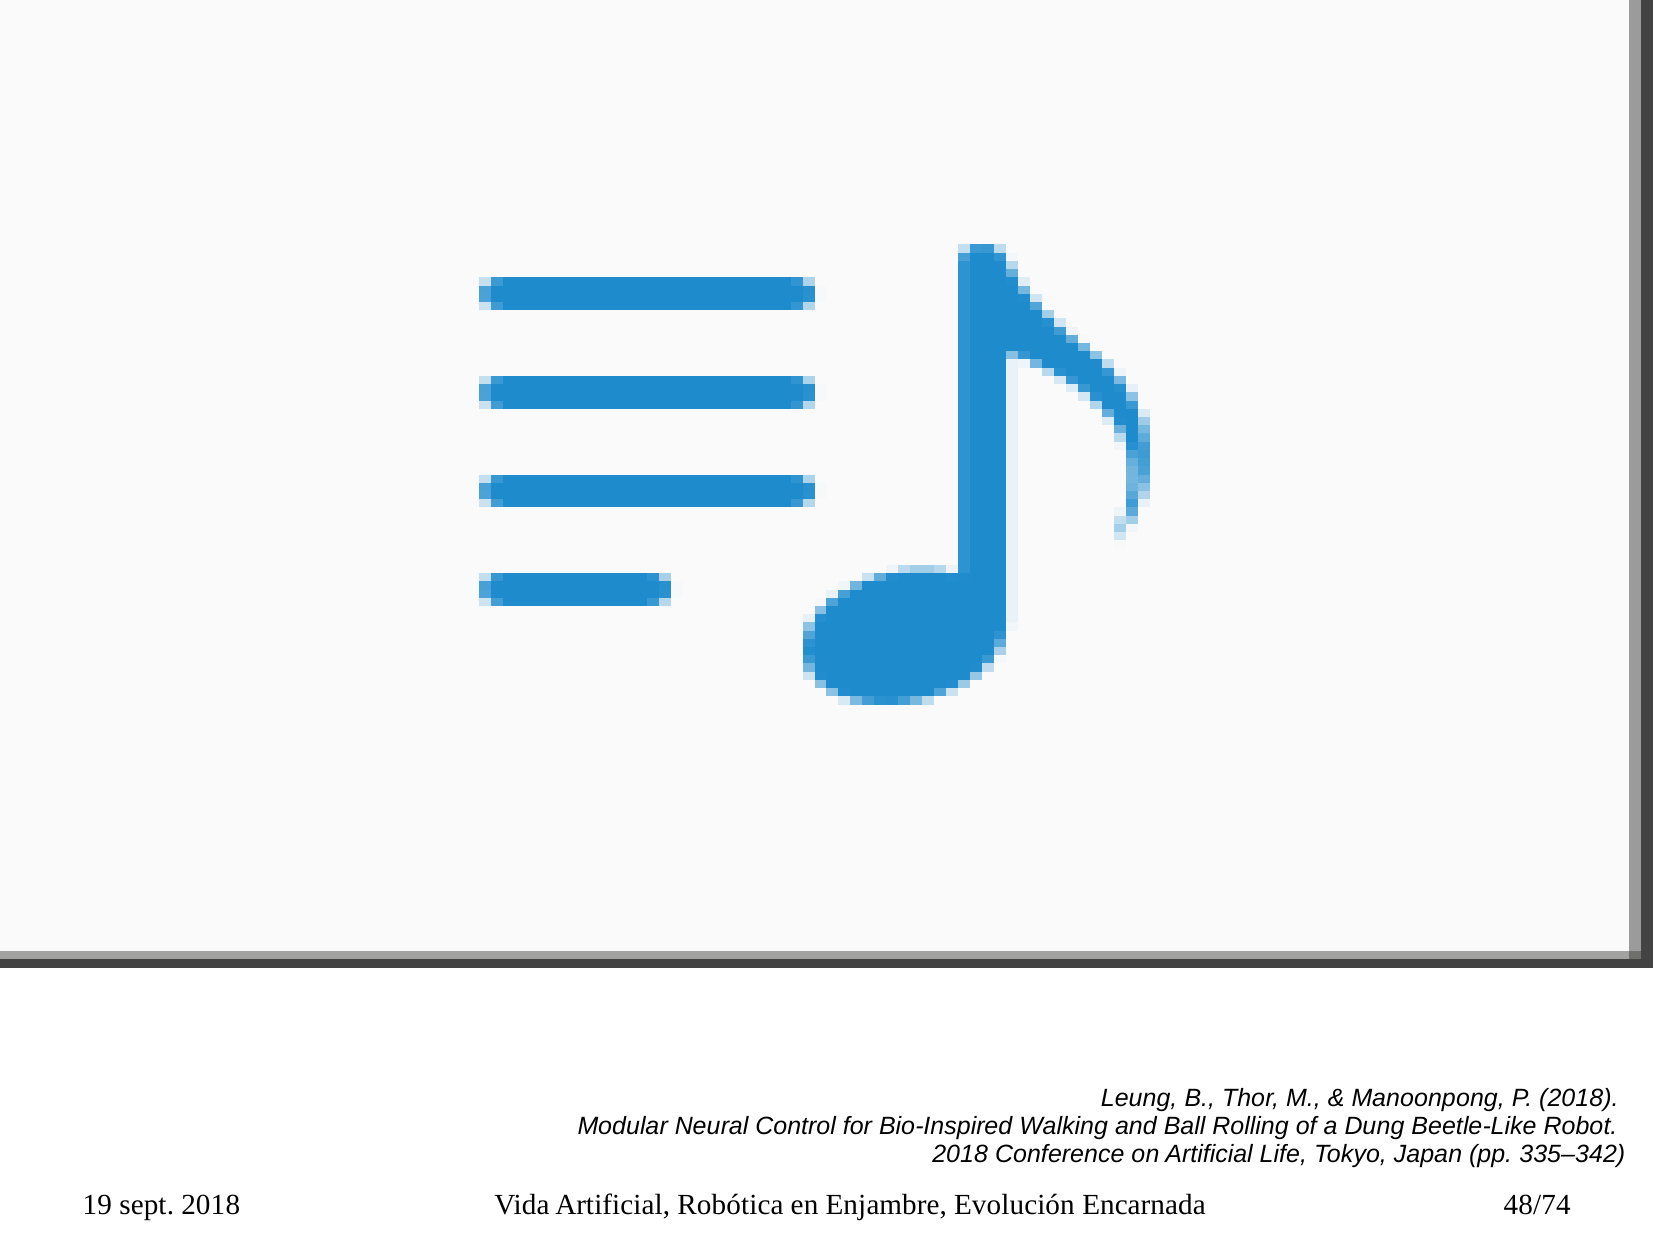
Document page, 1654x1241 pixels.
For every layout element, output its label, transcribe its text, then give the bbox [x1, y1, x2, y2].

text_box [0, 0, 1654, 969]
text_box Leung, B., Thor, M., & Manoonpong, P. (2018). Modular Neural Control for Bio-Inspired Walking and Ball Rolling of a Dung Beetle-Like Robot. 2018 Conference on Artificial Life, Tokyo, Japan (pp. 335–342) [177, 1076, 1642, 1175]
